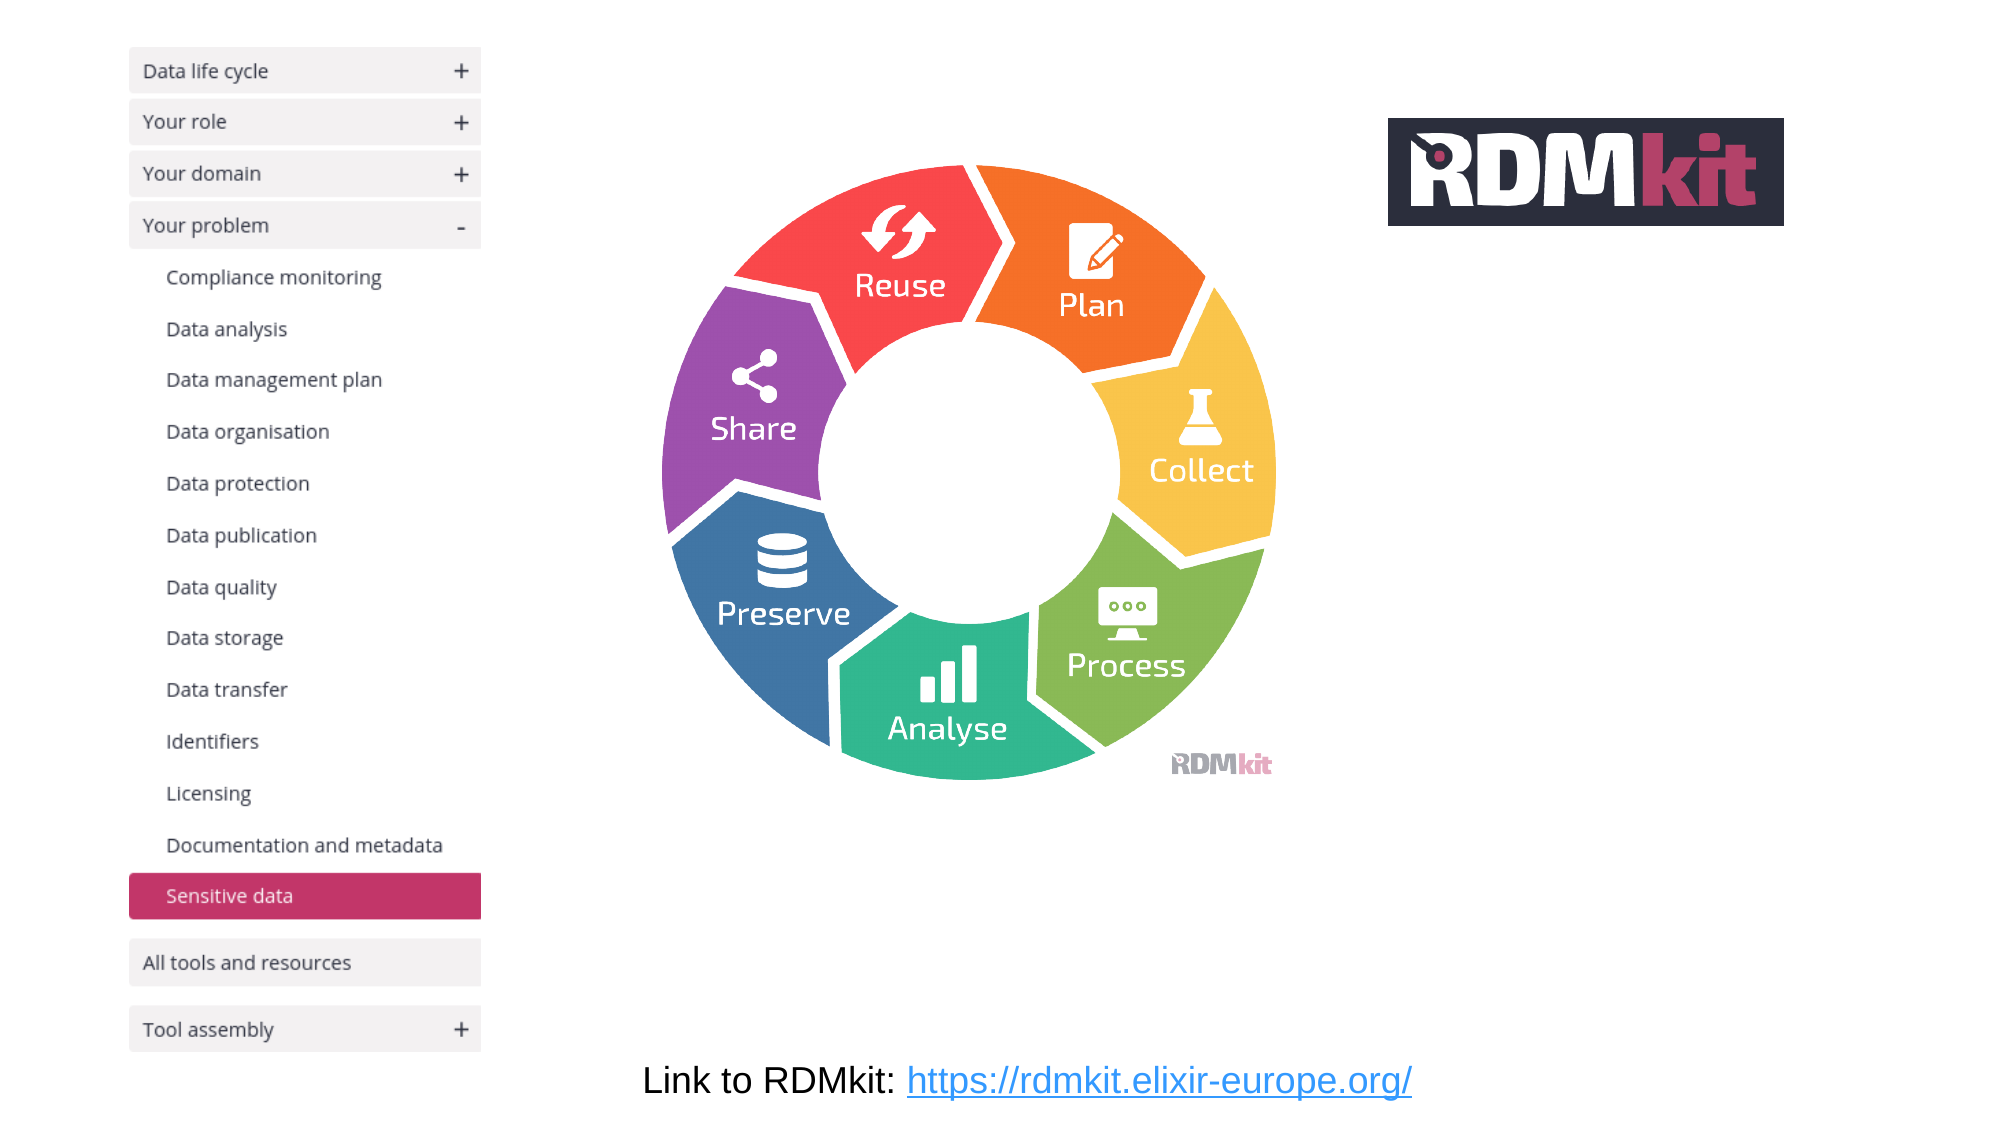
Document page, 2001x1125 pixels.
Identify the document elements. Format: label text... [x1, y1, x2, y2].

picture [1388, 118, 1784, 226]
picture [662, 165, 1276, 780]
picture [129, 47, 481, 1052]
text_box Link to RDMkit: https://rdmkit.elixir-europe.org/ [627, 1048, 1428, 1109]
